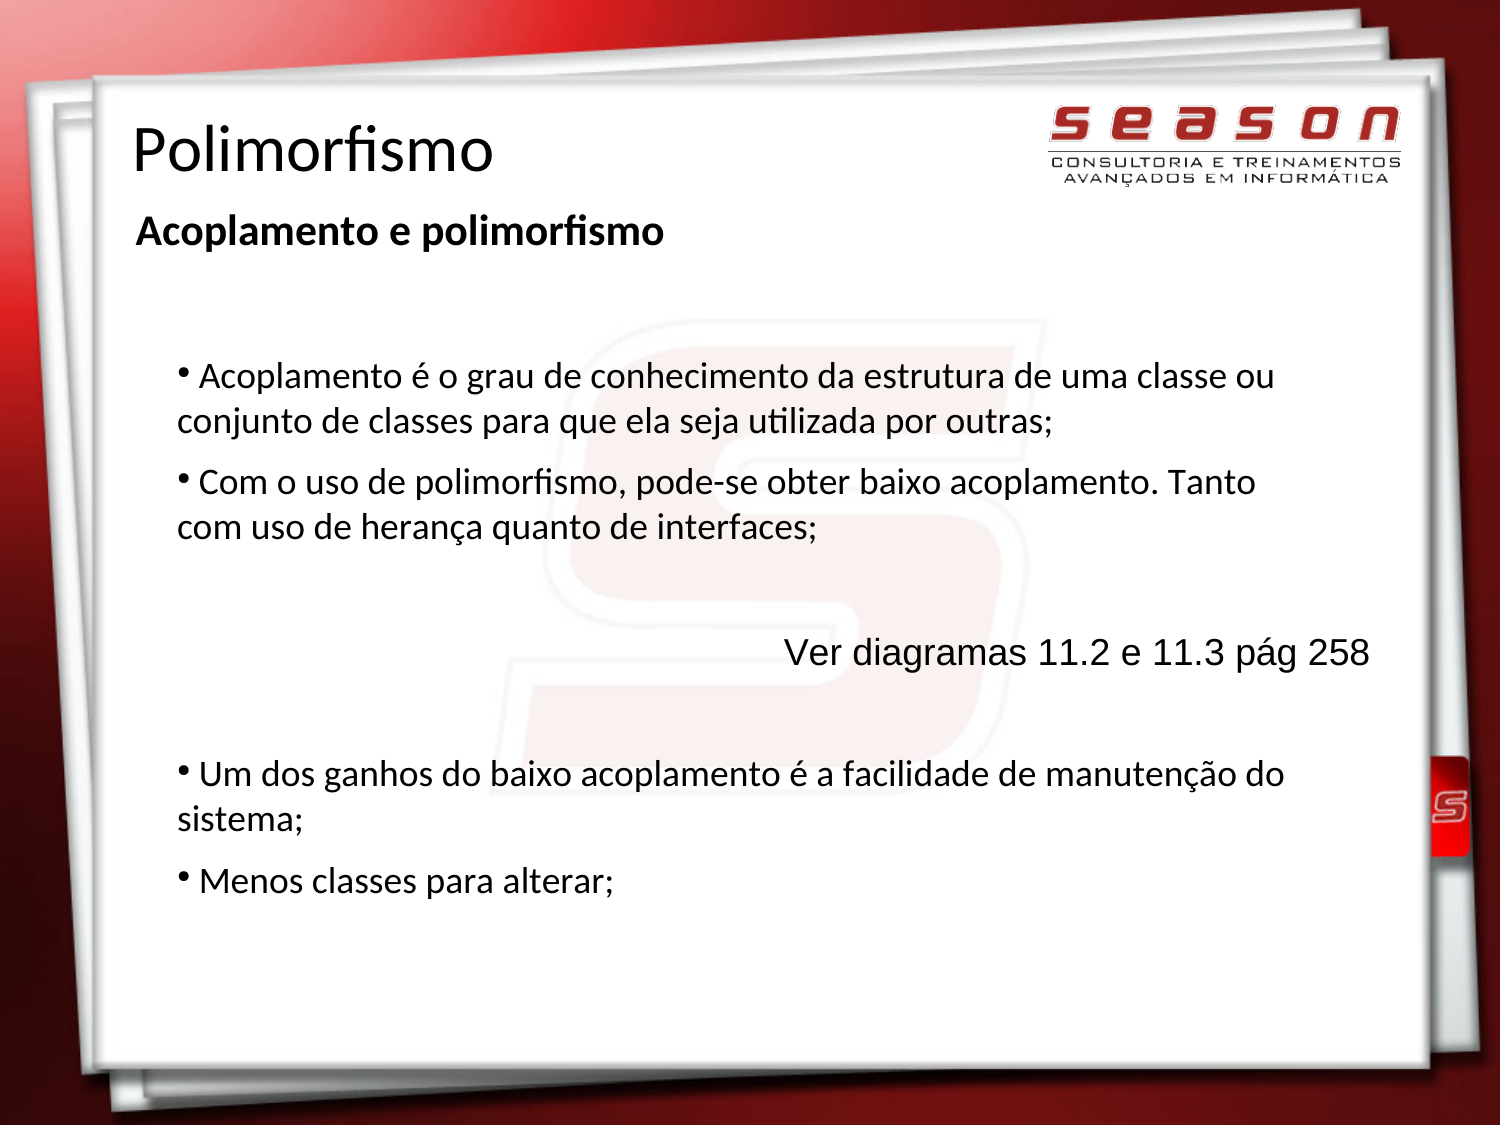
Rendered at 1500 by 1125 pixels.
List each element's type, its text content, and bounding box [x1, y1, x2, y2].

title Polimorfismo [118, 33, 1394, 257]
text_box Ver diagramas 11.2 e 11.3 pág 258 [698, 620, 1386, 680]
text_box Acoplamento é o grau de conhecimento da estrutura de uma classe ou conjunto de classes para que ela seja utilizada por outras; Com o uso de polimorfismo, pode-se obter baixo acoplamento. Tanto com uso de herança quanto de interfaces; Um dos ganhos do baixo acoplamento é a facilidade de manutenção do sistema; Menos classes para alterar; [177, 305, 1328, 946]
picture [0, 0, 1500, 1125]
text_box Acoplamento e polimorfismo [119, 201, 1312, 255]
